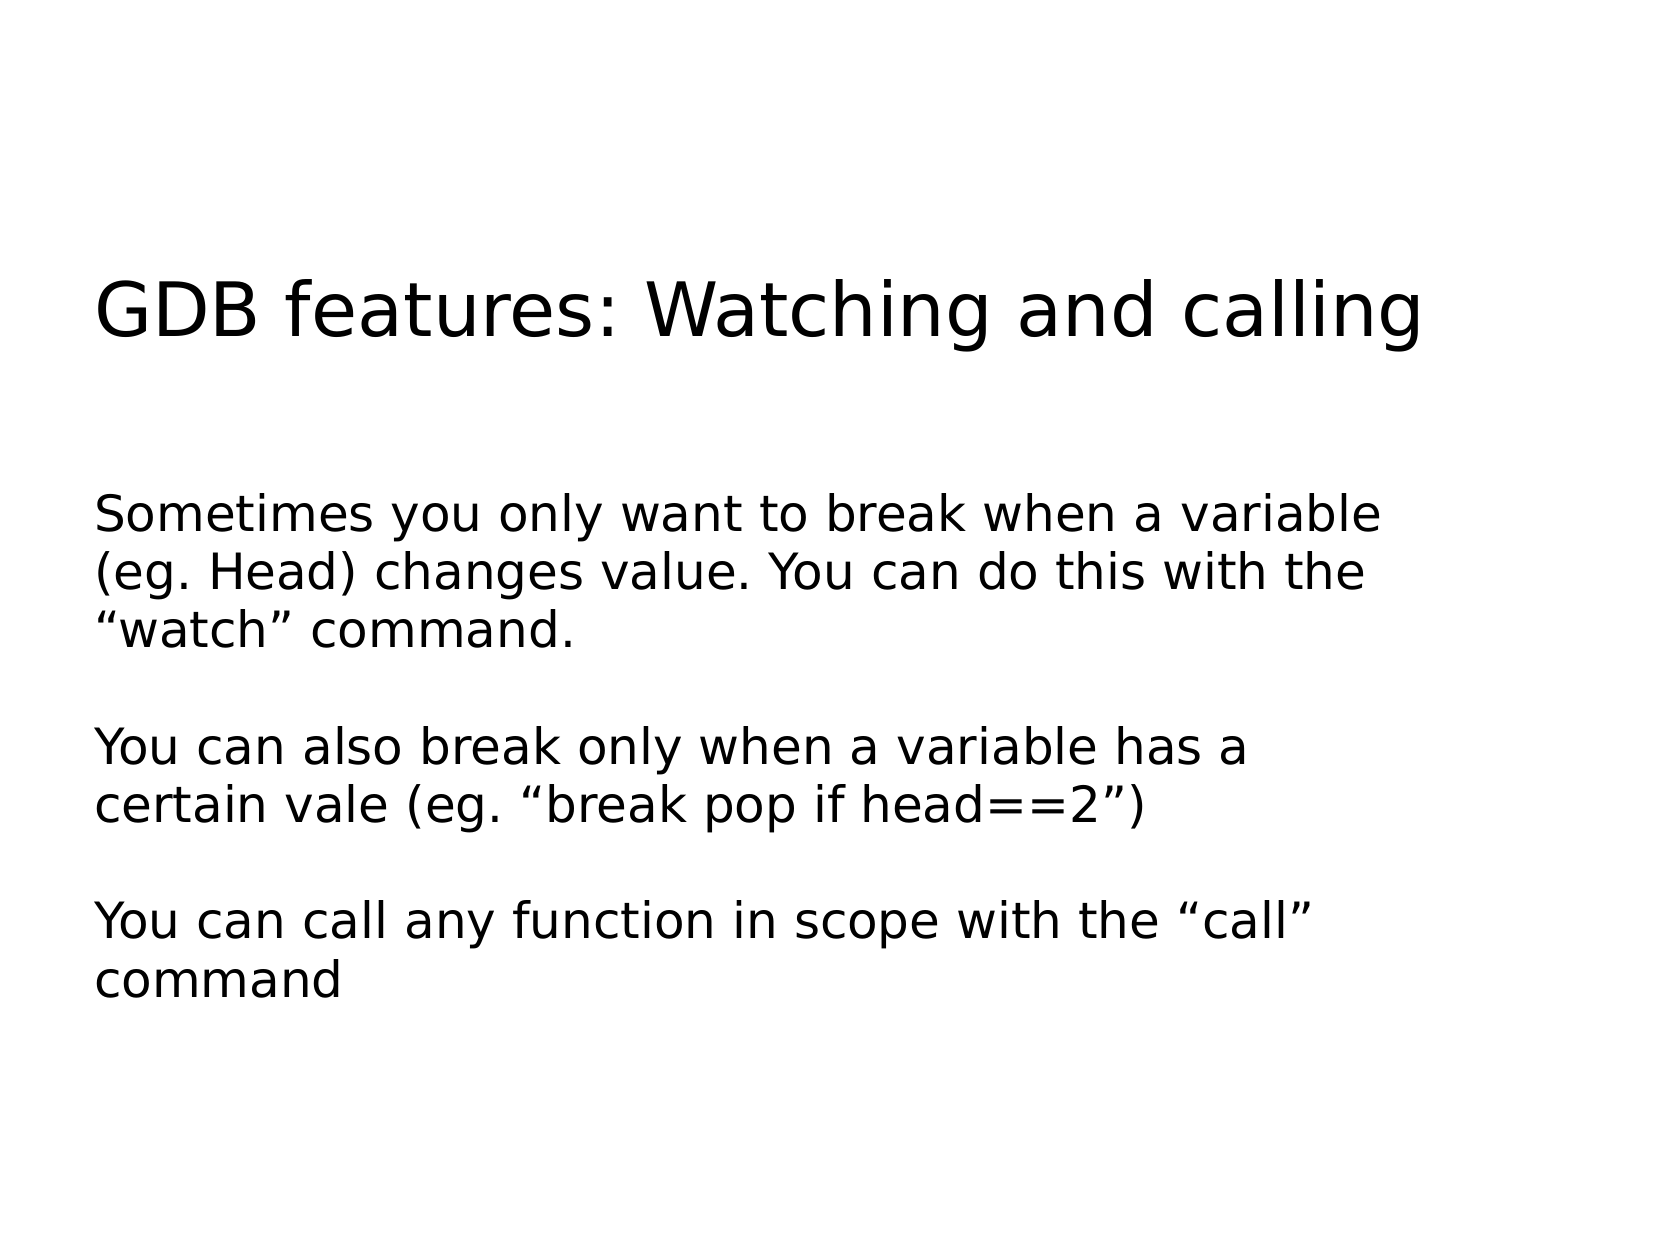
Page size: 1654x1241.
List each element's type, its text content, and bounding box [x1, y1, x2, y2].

text_box GDB features: Watching and calling [79, 260, 1442, 363]
text_box Sometimes you only want to break when a variable (eg. Head) changes value. You can do this with the “watch” command. You can also break only when a variable has a certain vale (eg. “break pop if head==2”) You can call any function in scope with the “call” command [79, 477, 1428, 1075]
